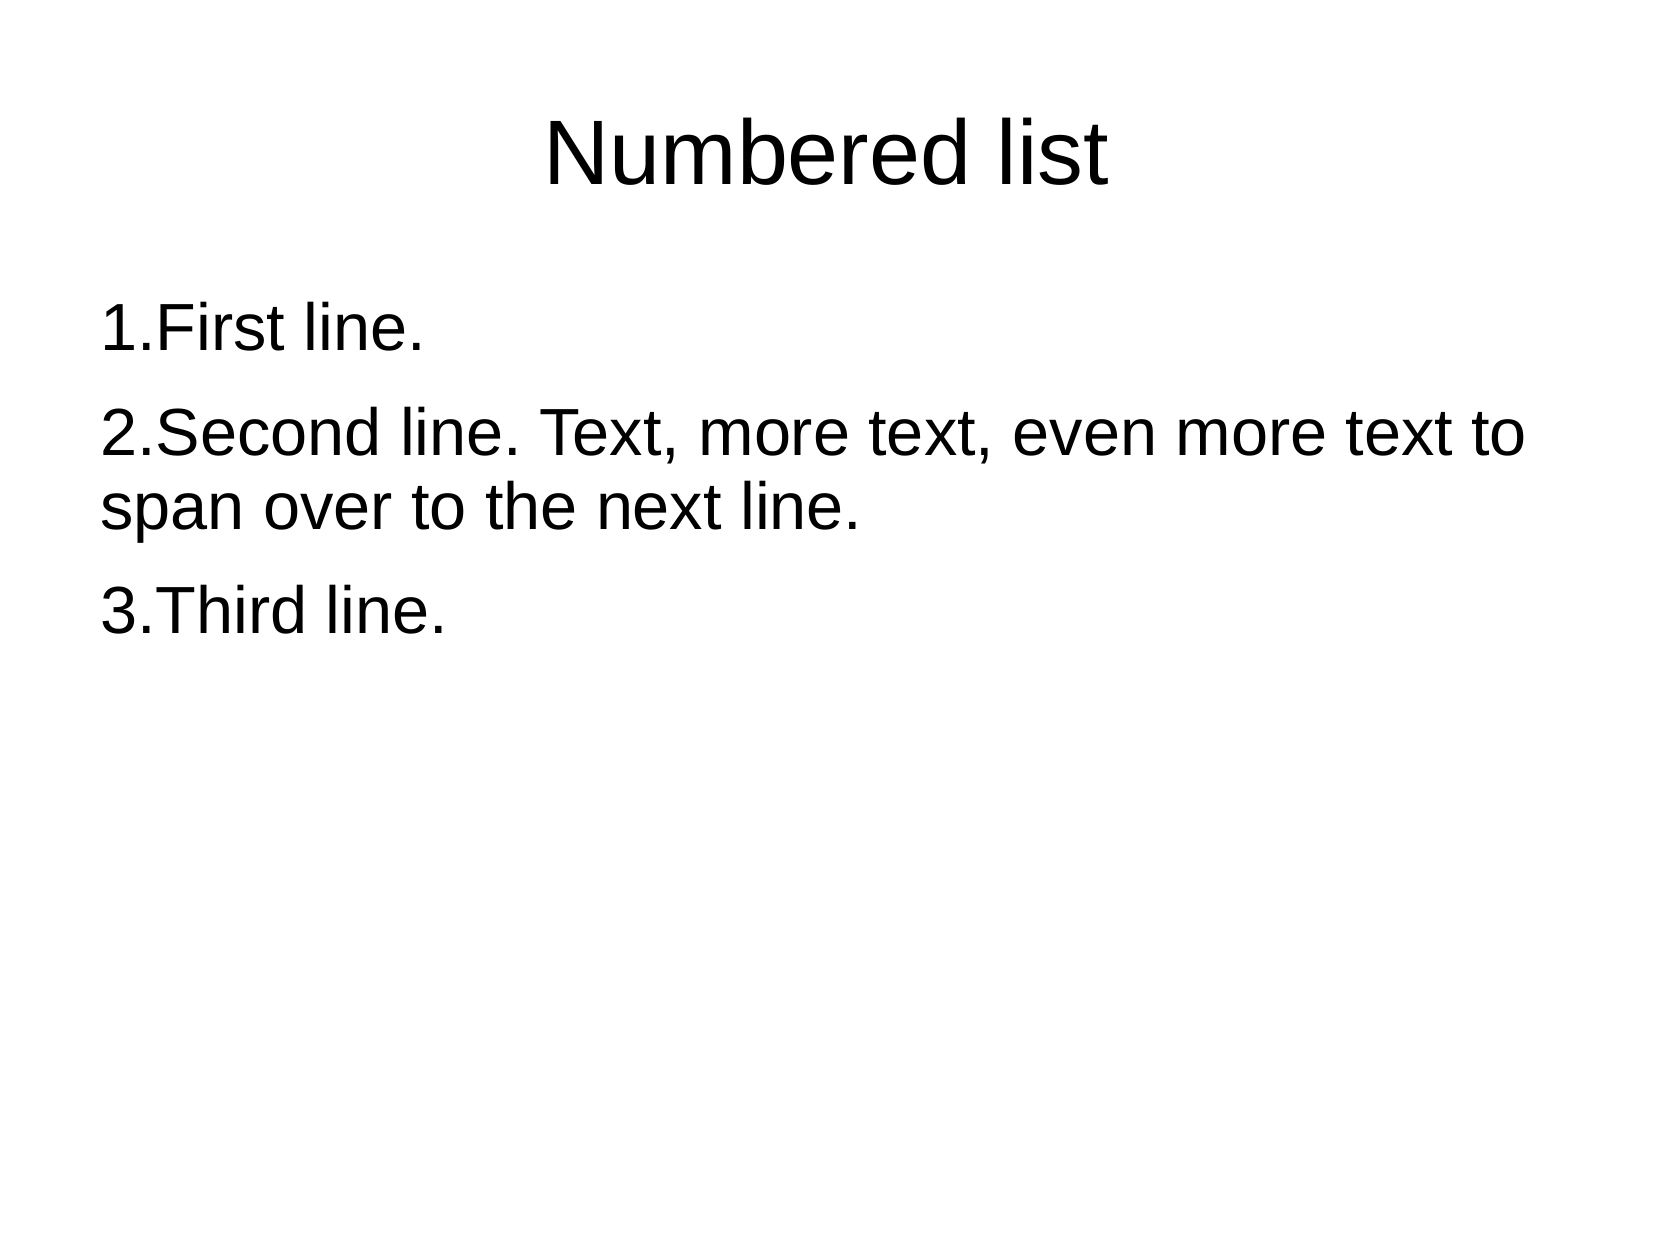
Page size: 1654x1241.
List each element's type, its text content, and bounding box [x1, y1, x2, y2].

title Numbered list [82, 49, 1571, 257]
list First line. Second line. Text, more text, even more text to span over to the next line. Third line. [82, 290, 1571, 1010]
